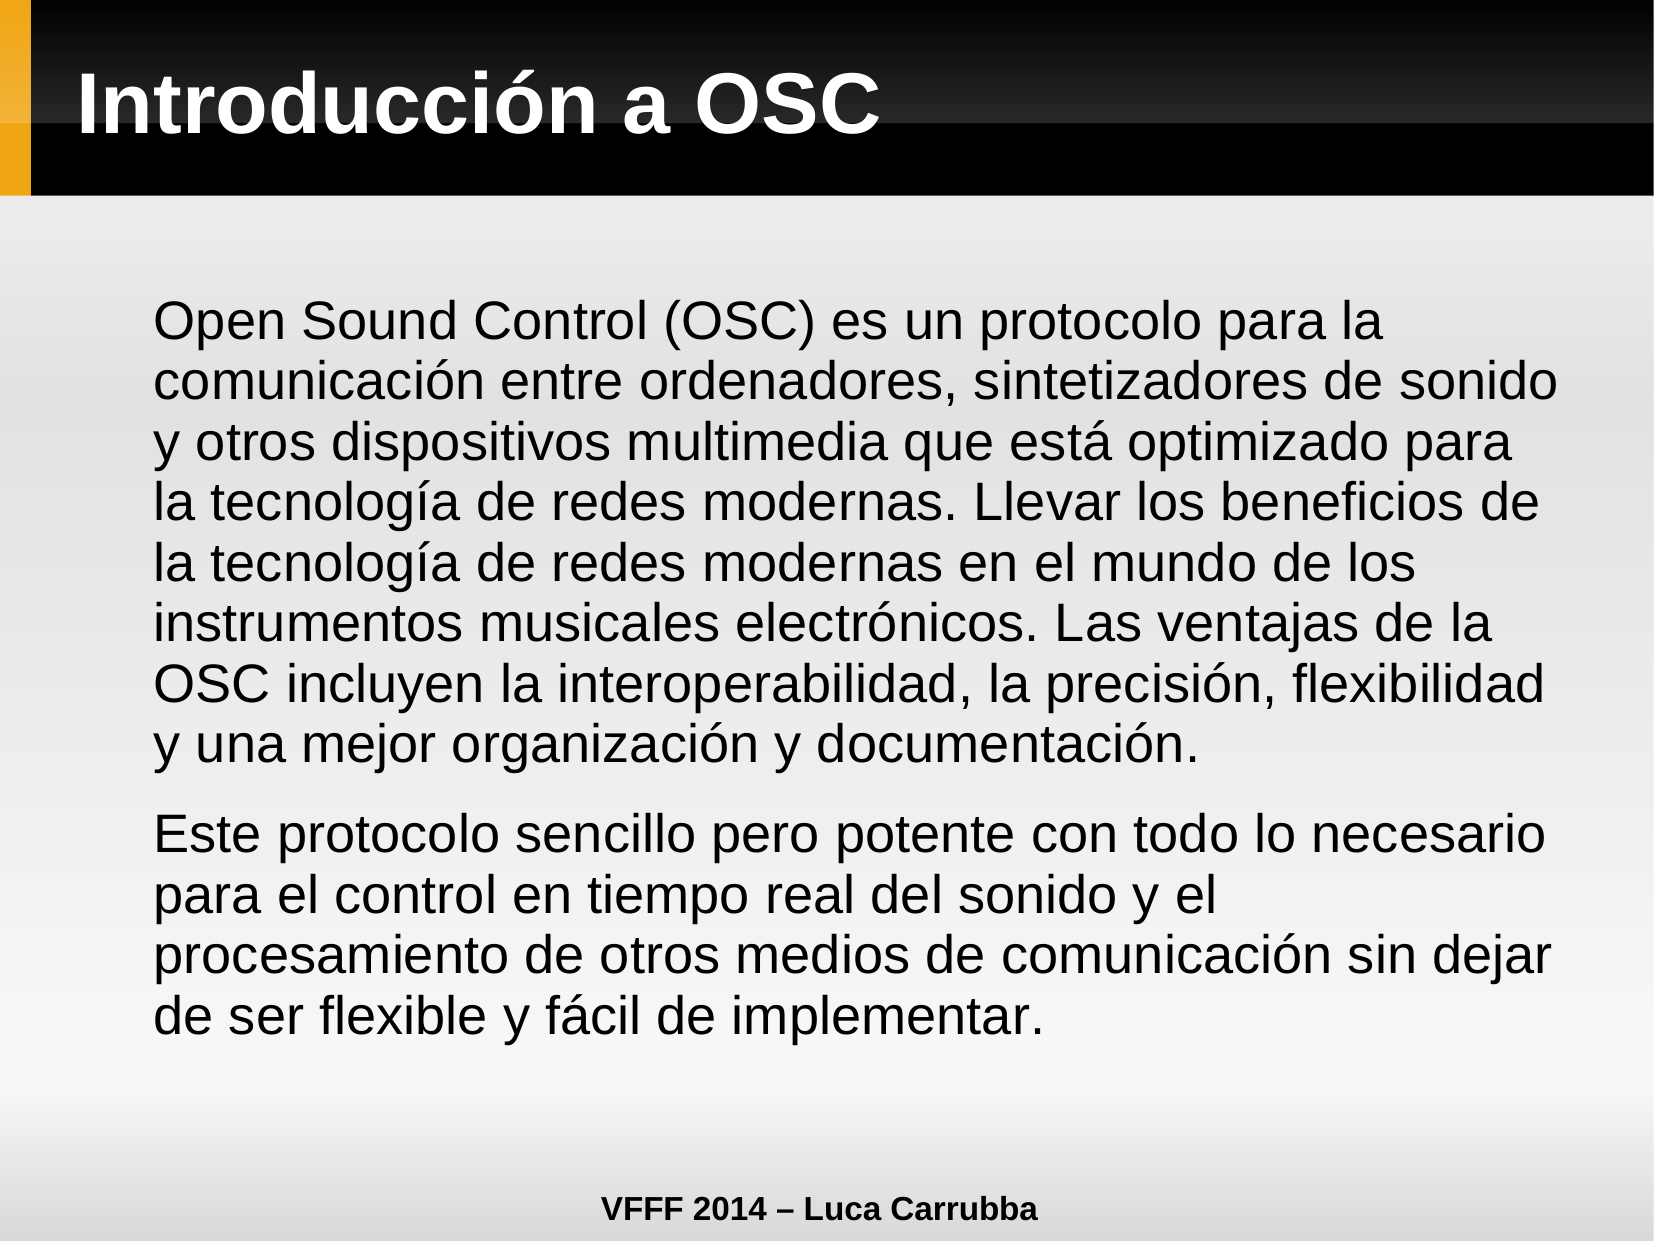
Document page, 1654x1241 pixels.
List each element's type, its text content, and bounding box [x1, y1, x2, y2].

title VFFF 2014 – Luca Carrubba [75, 1105, 1564, 1241]
title Introducción a OSC [76, 0, 1565, 208]
list Open Sound Control (OSC) es un protocolo para la comunicación entre ordenadores, sintetizadores de sonido y otros dispositivos multimedia que está optimizado para la tecnología de redes modernas. Llevar los beneficios de la tecnología de redes modernas en el mundo de los instrumentos musicales electrónicos. Las ventajas de la OSC incluyen la interoperabilidad, la precisión, flexibilidad y una mejor organización y documentación. Este protocolo sencillo pero potente con todo lo necesario para el control en tiempo real del sonido y el procesamiento de otros medios de comunicación sin dejar de ser flexible y fácil de implementar. [82, 290, 1571, 1109]
picture [0, 0, 1654, 1241]
